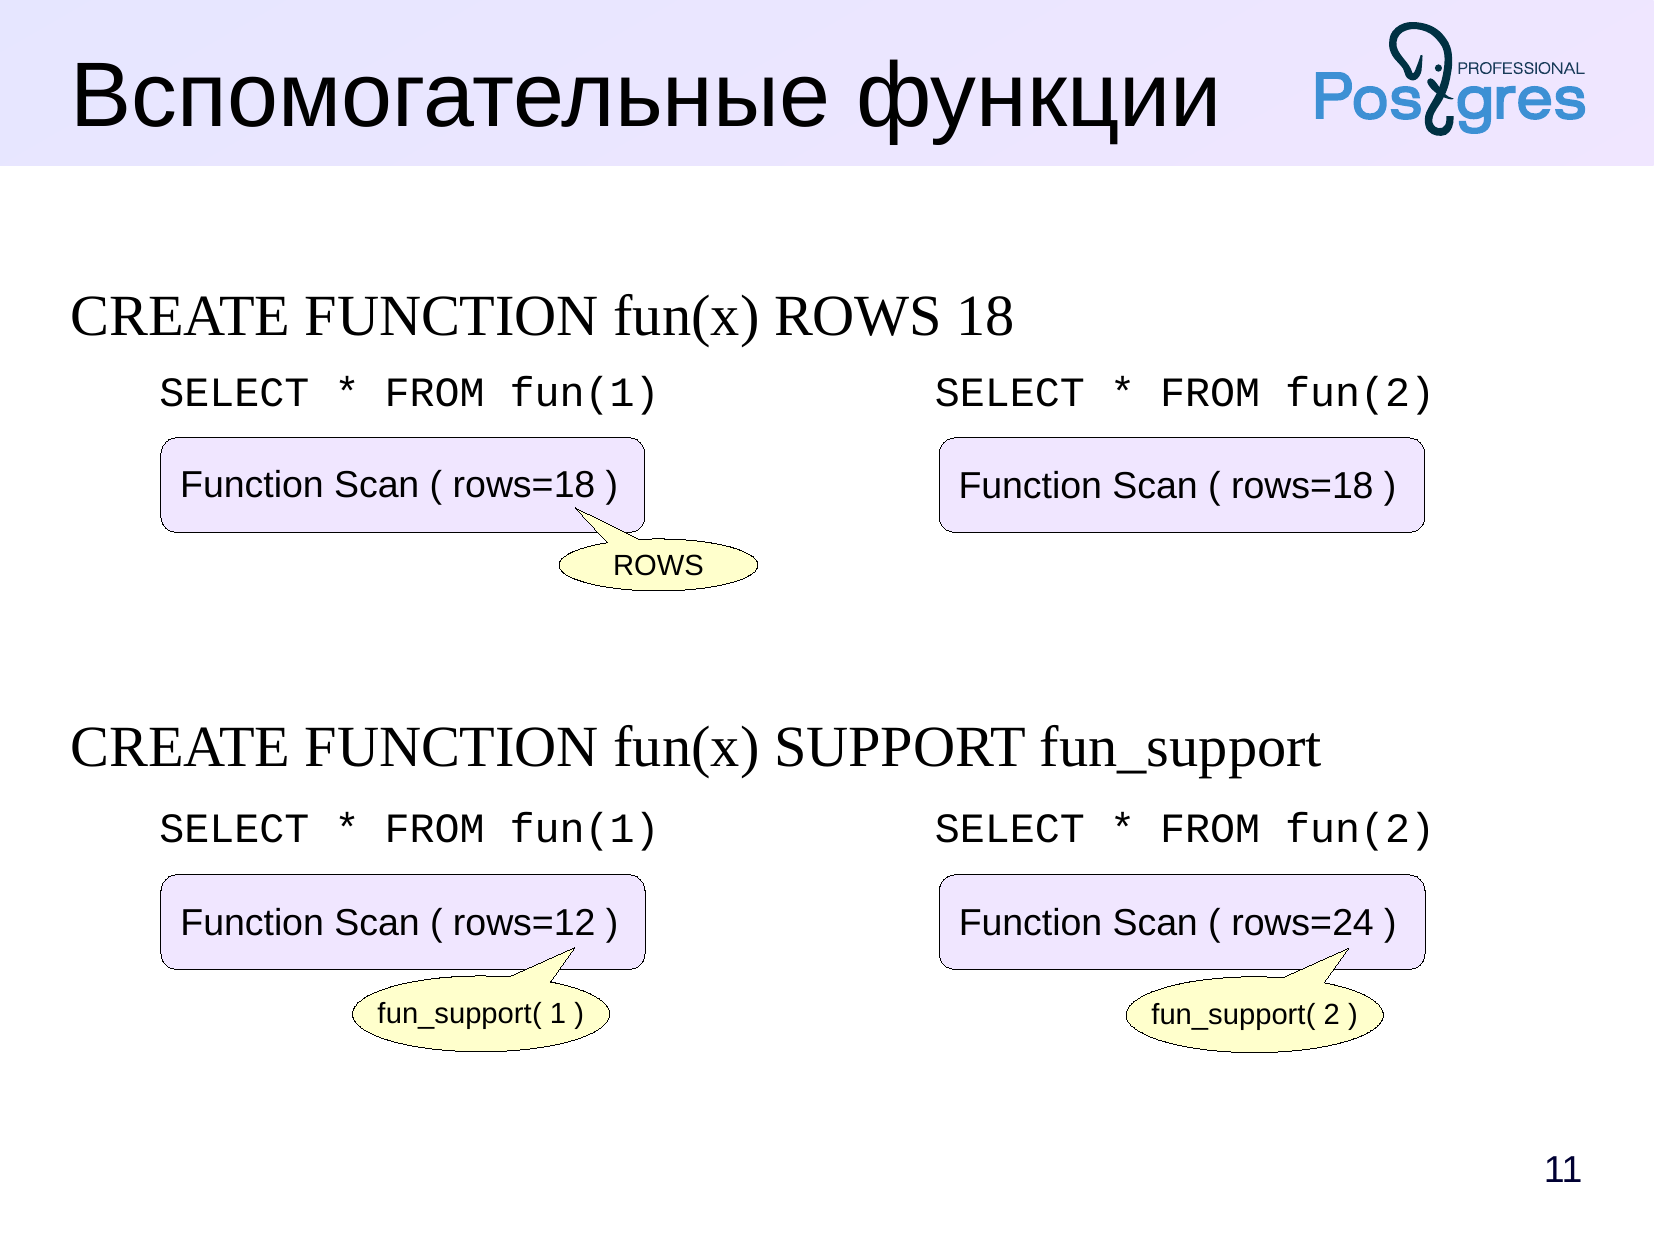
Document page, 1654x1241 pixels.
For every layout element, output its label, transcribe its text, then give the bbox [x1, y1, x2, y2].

text_box Function Scan ( rows=18 ) [160, 437, 645, 533]
text_box ROWS [559, 507, 758, 591]
text_box fun_support( 2 ) [1126, 948, 1384, 1053]
text_box Function Scan ( rows=24 ) [939, 874, 1426, 970]
text_box fun_support( 1 ) [352, 947, 610, 1052]
list CREATE FUNCTION fun(x) ROWS 18 SELECT * FROM fun(1) SELECT * FROM fun(2) CREATE FUNCTION fun(x) SUPPORT fun_support SELECT * FROM fun(1) SELECT * FROM fun(2) [70, 283, 1583, 1141]
text_box Function Scan ( rows=18 ) [939, 437, 1425, 533]
text_box Function Scan ( rows=12 ) [160, 874, 646, 970]
title Вспомогательные функции [70, 43, 1241, 147]
